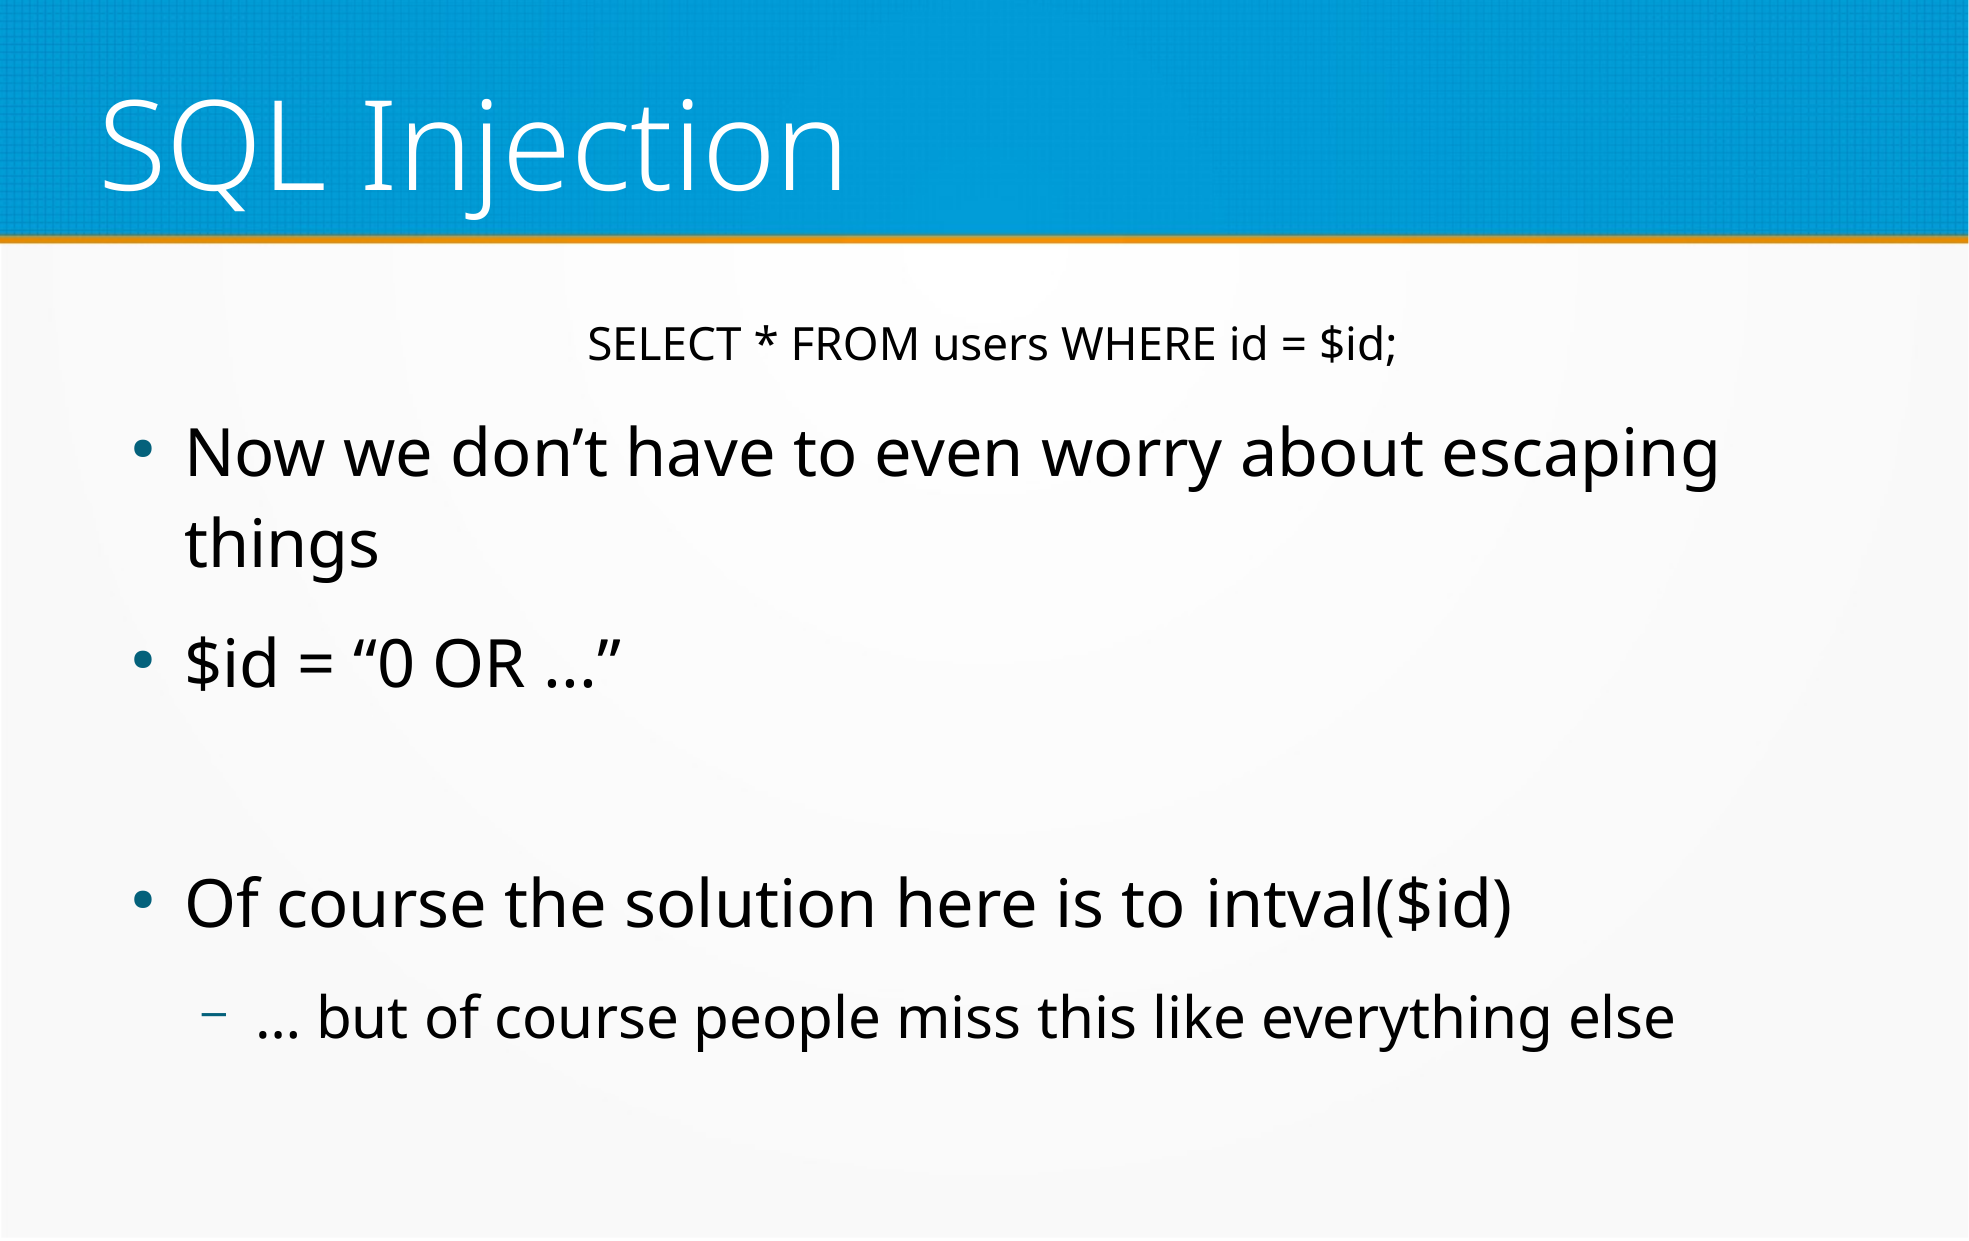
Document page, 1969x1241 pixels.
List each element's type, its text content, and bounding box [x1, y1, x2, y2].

picture [0, 233, 1969, 1241]
text_box SELECT * FROM users WHERE id = $id; [75, 307, 1876, 377]
title SQL Injection [98, 19, 1870, 227]
list Now we don’t have to even worry about escaping things $id = “0 OR ...” Of course the solution here is to intval($id) … but of course people miss this like everything else [113, 405, 1876, 1081]
